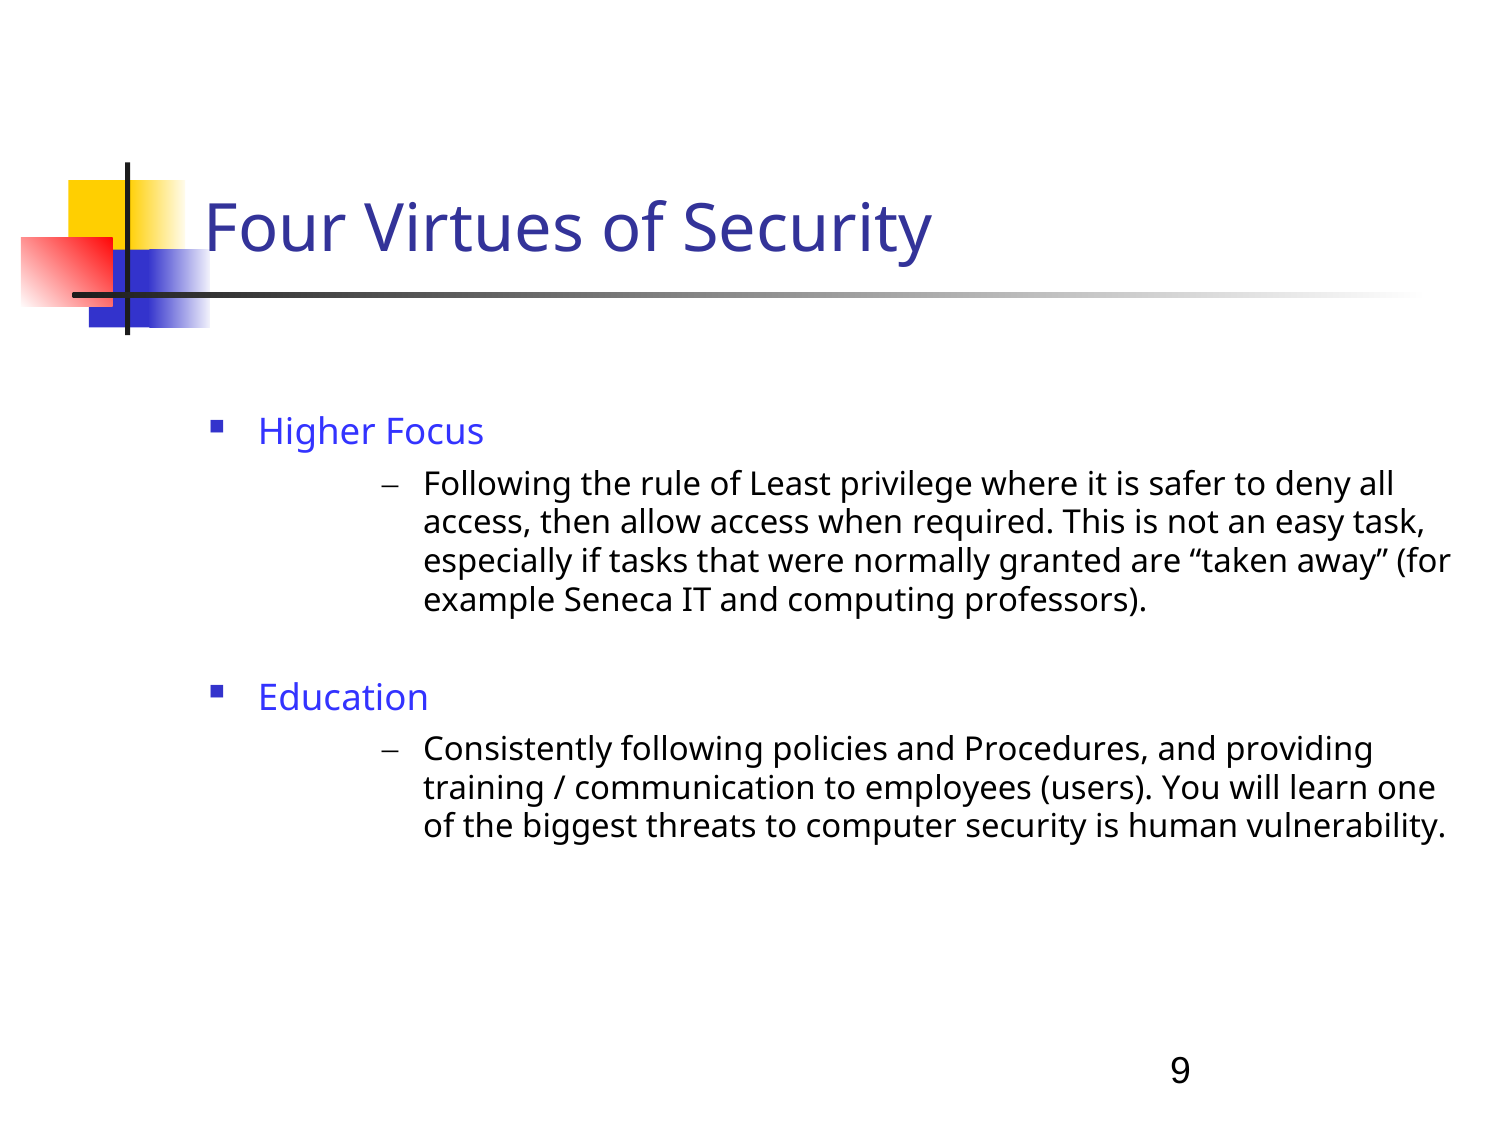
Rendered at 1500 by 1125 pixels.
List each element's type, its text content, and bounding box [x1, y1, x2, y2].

title Four Virtues of Security [188, 35, 1468, 276]
list Higher Focus Following the rule of Least privilege where it is safer to deny all access, then allow access when required. This is not an easy task, especially if tasks that were normally granted are “taken away” (for example Seneca IT and computing professors). Education Consistently following policies and Procedures, and providing training / communication to employees (users). You will learn one of the biggest threats to computer security is human vulnerability. [193, 331, 1469, 1007]
